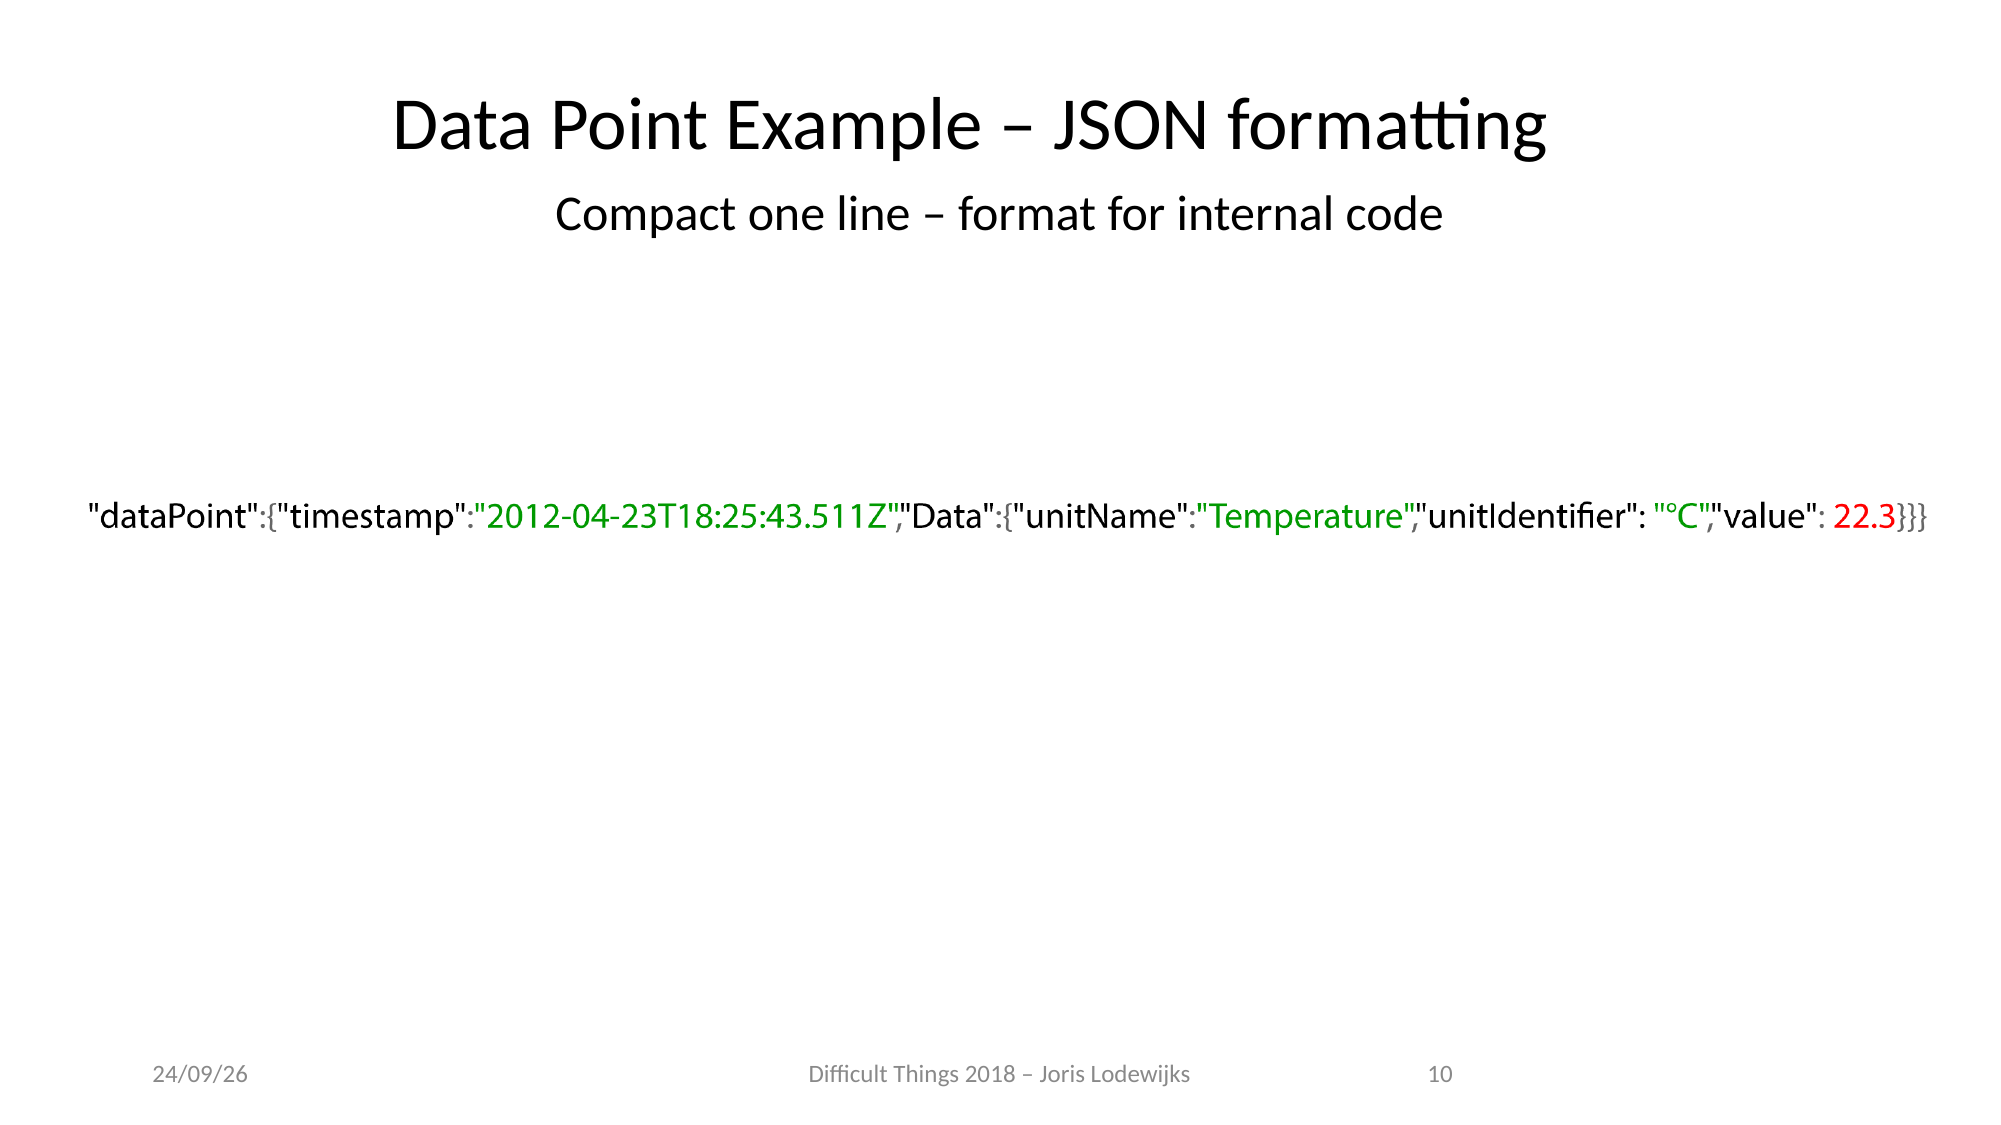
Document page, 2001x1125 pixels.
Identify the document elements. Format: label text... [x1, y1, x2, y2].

text_box Difficult Things 2018 – Joris Lodewijks [662, 1042, 1338, 1103]
text_box Compact one line – format for internal code [537, 172, 1463, 249]
text_box Data Point Example – JSON formatting [377, 66, 1597, 173]
text_box [1412, 1042, 1863, 1103]
picture [46, 481, 1954, 563]
text_box [137, 1042, 588, 1103]
